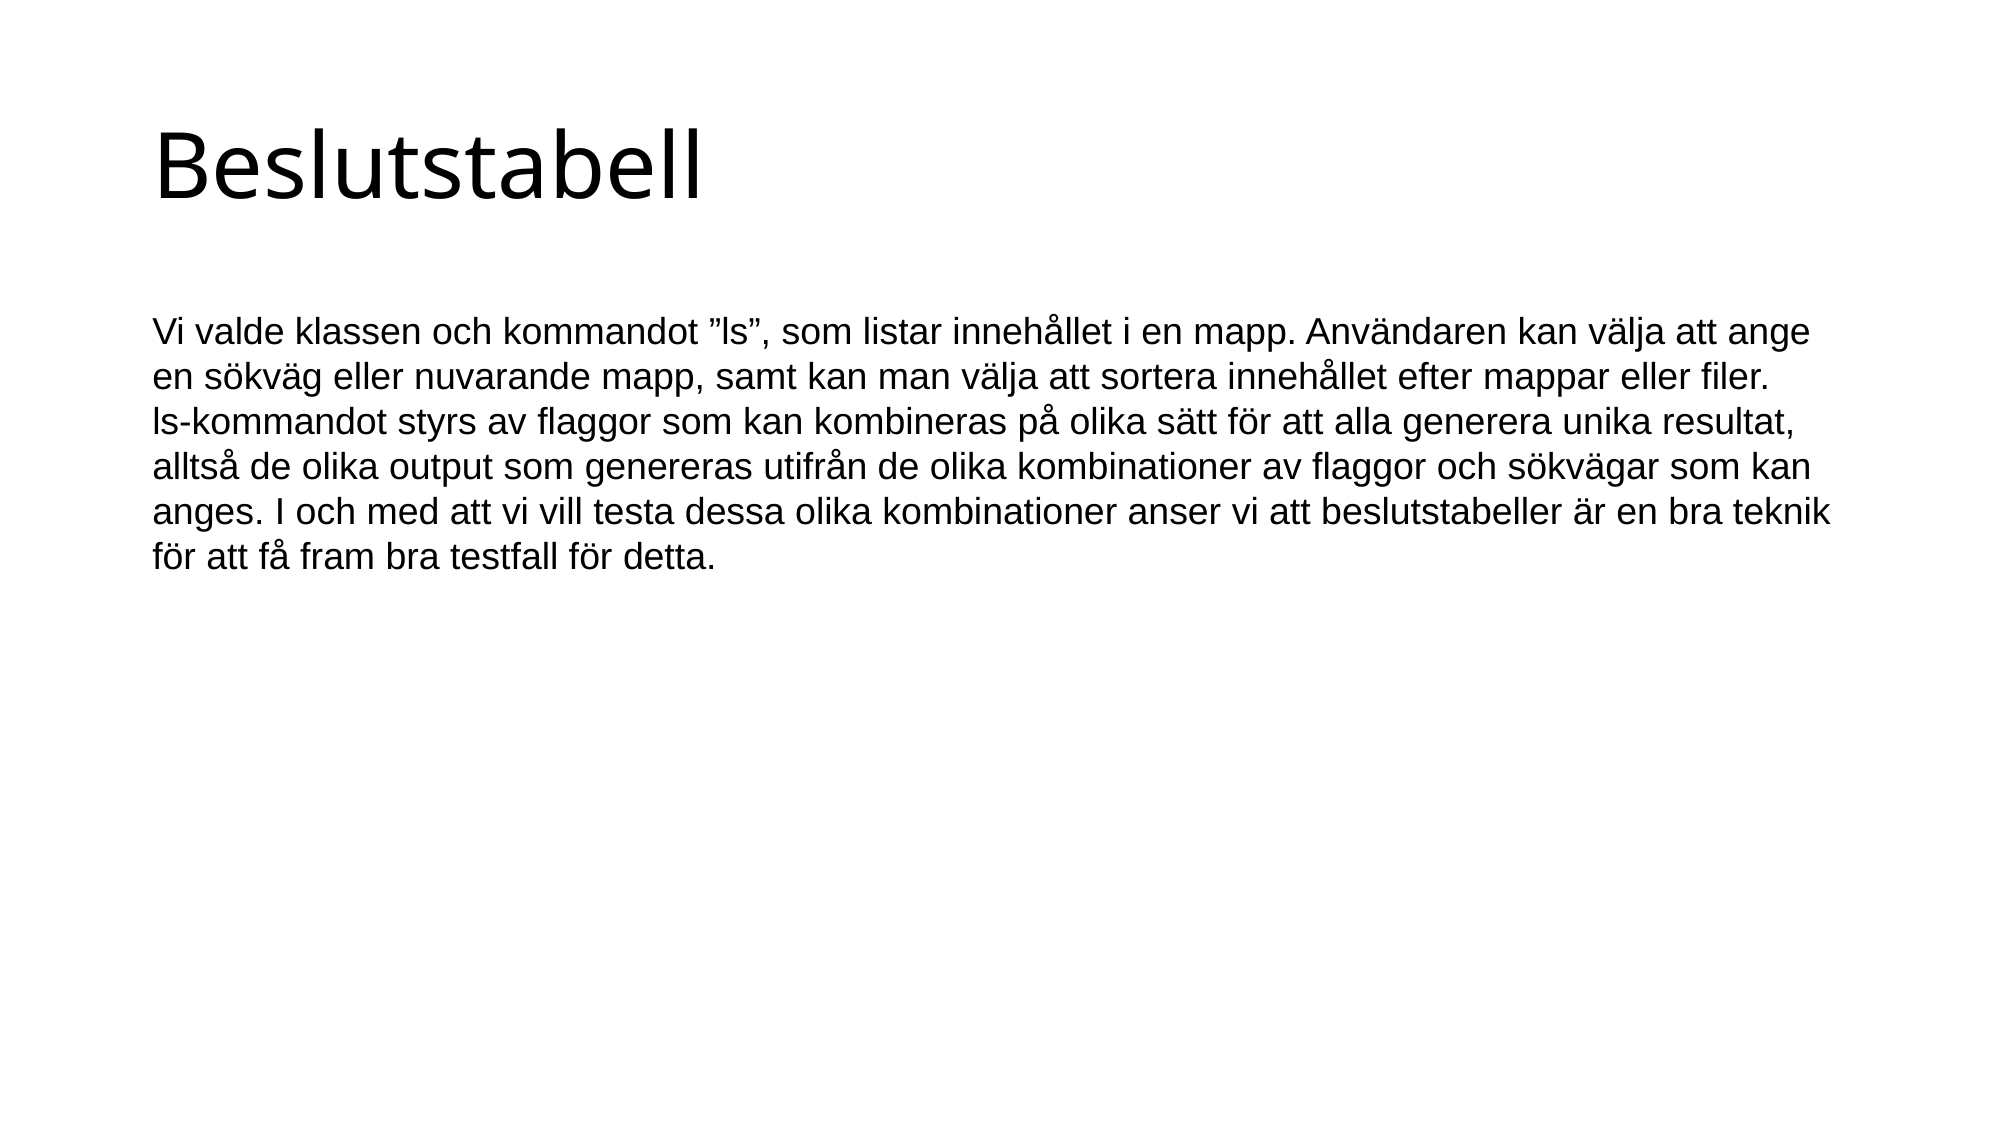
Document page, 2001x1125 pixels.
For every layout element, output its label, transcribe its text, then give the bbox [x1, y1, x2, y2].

text_box Vi valde klassen och kommandot ”ls”, som listar innehållet i en mapp. Användaren kan välja att ange en sökväg eller nuvarande mapp, samt kan man välja att sortera innehållet efter mappar eller filer. ls-kommandot styrs av flaggor som kan kombineras på olika sätt för att alla generera unika resultat, alltså de olika output som genereras utifrån de olika kombinationer av flaggor och sökvägar som kan anges. I och med att vi vill testa dessa olika kombinationer anser vi att beslutstabeller är en bra teknik för att få fram bra testfall för detta. [137, 299, 1863, 1014]
text_box Beslutstabell [137, 59, 1863, 278]
